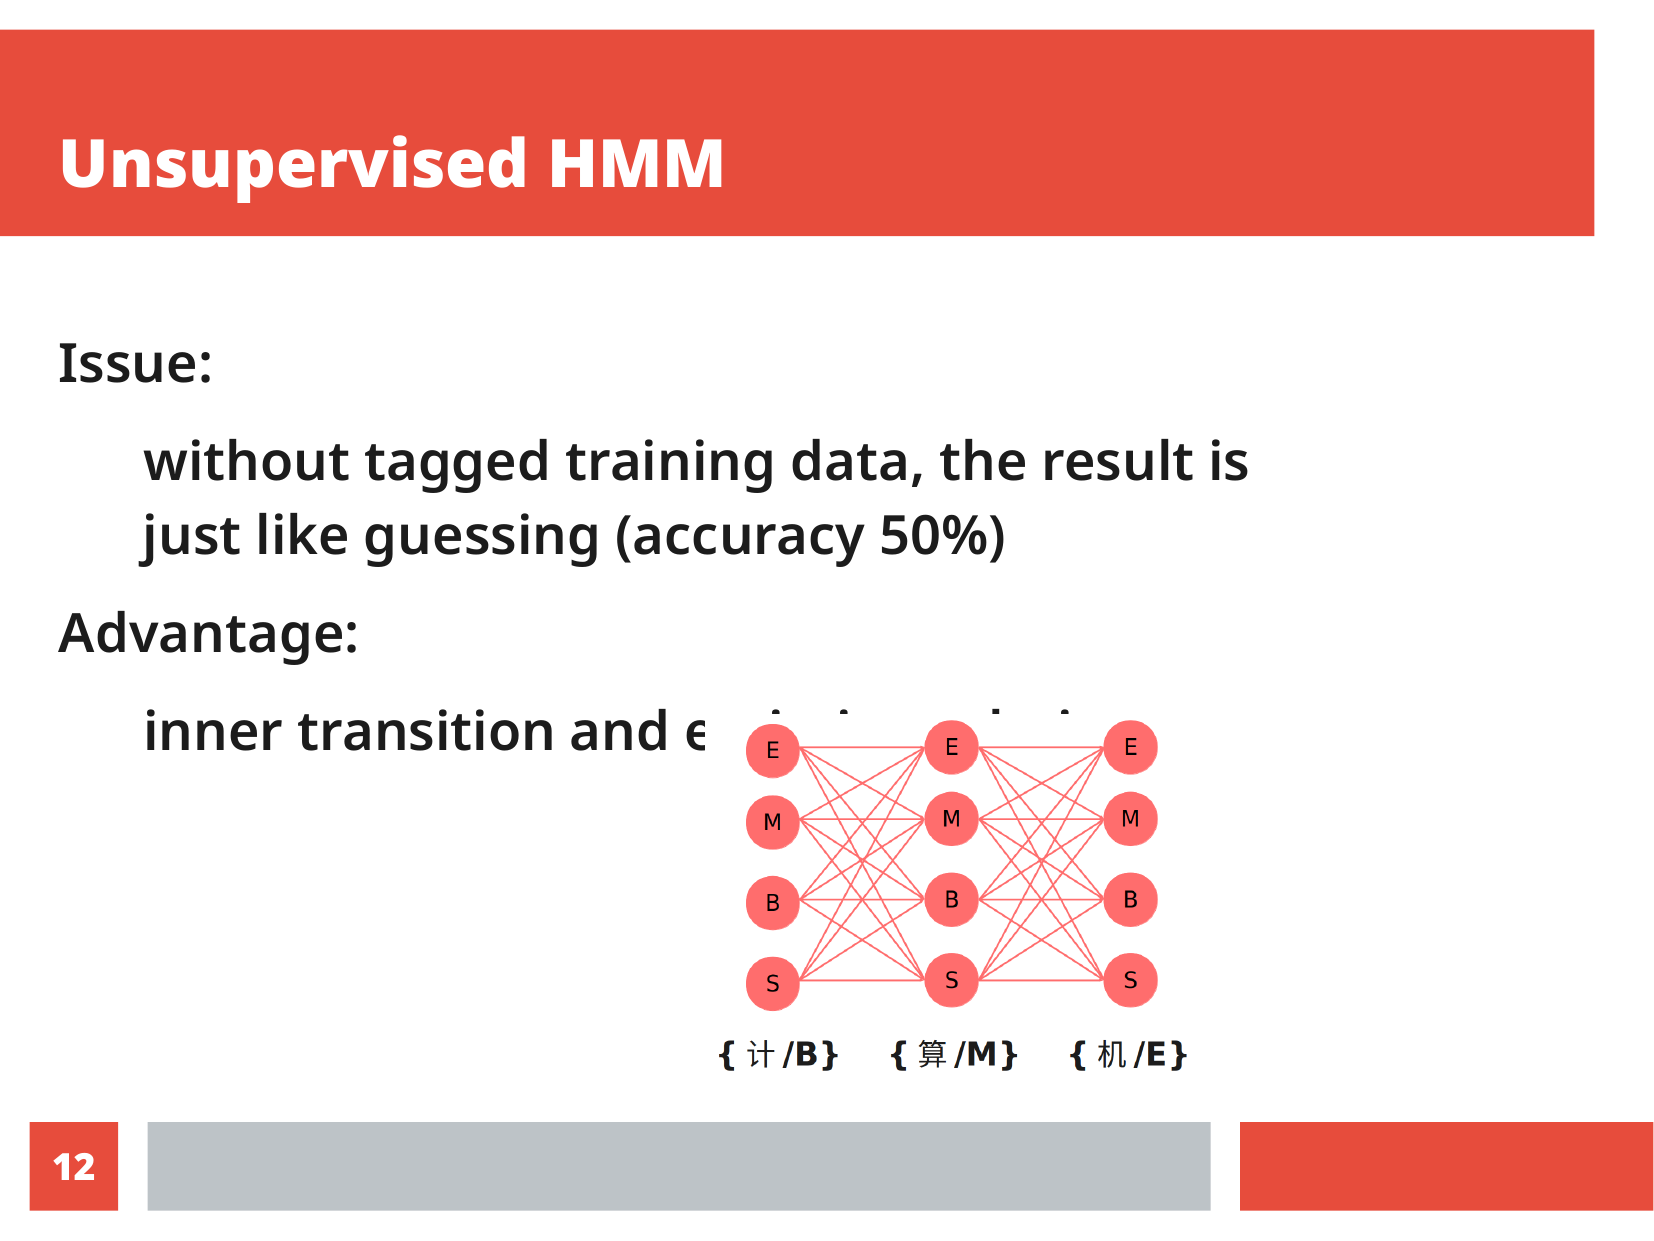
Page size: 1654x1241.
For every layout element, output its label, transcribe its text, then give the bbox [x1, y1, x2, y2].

title Unsupervised HMM [59, 59, 1595, 207]
list Issue: without tagged training data, the result is just like guessing (accuracy 50%) Advantage: inner transition and emission relations [59, 324, 1565, 1093]
picture [705, 714, 1200, 1093]
